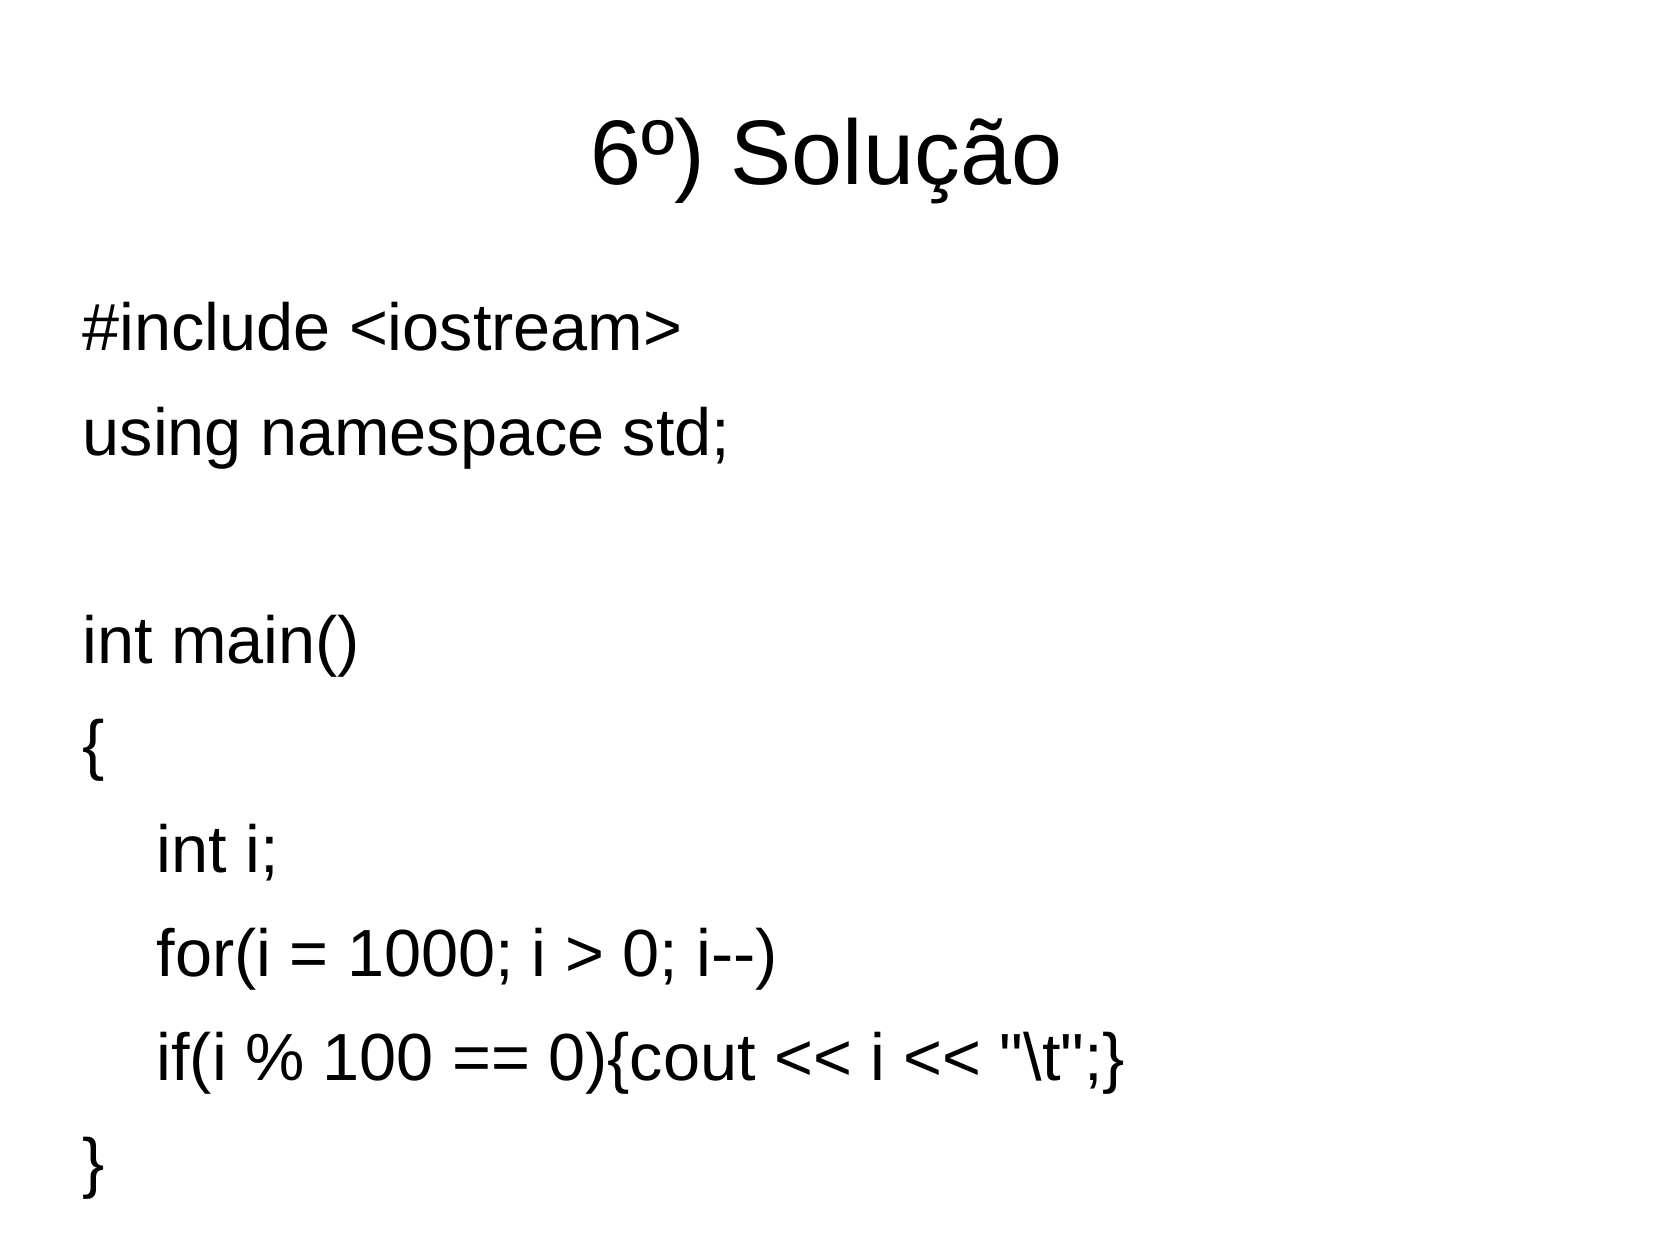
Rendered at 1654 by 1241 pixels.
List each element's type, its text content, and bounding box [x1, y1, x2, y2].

title 6º) Solução [82, 49, 1571, 257]
list #include <iostream> using namespace std; int main() { int i; for(i = 1000; i > 0; i--) if(i % 100 == 0){cout << i << "\t";} } [82, 290, 1571, 1200]
